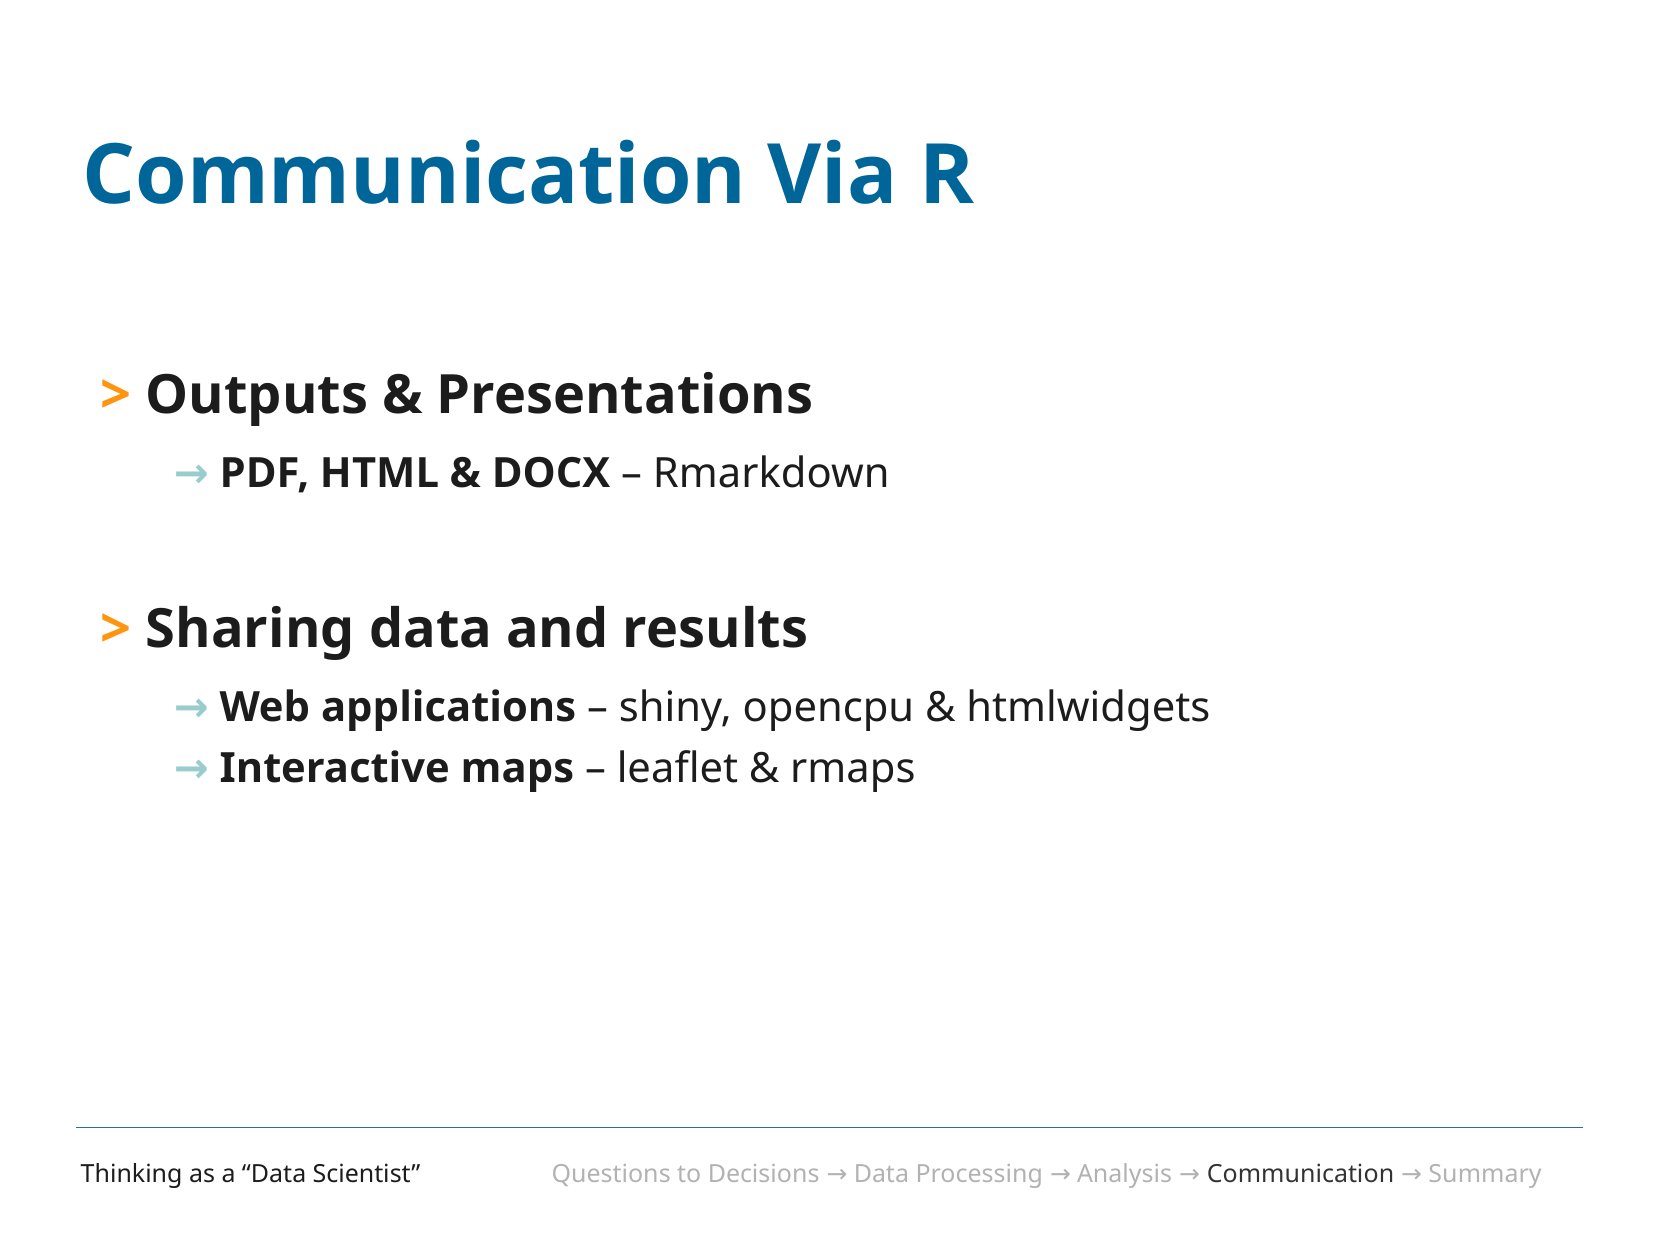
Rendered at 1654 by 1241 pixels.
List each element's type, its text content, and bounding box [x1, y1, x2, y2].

title Communication Via R [82, 72, 1571, 271]
list > Outputs & Presentations → PDF, HTML & DOCX – Rmarkdown > Sharing data and results → Web applications – shiny, opencpu & htmlwidgets → Interactive maps – leaflet & rmaps [82, 355, 1571, 1047]
text_box Questions to Decisions → Data Processing → Analysis → Communication → Summary [536, 1148, 1587, 1225]
text_box Thinking as a “Data Scientist” [65, 1148, 536, 1225]
